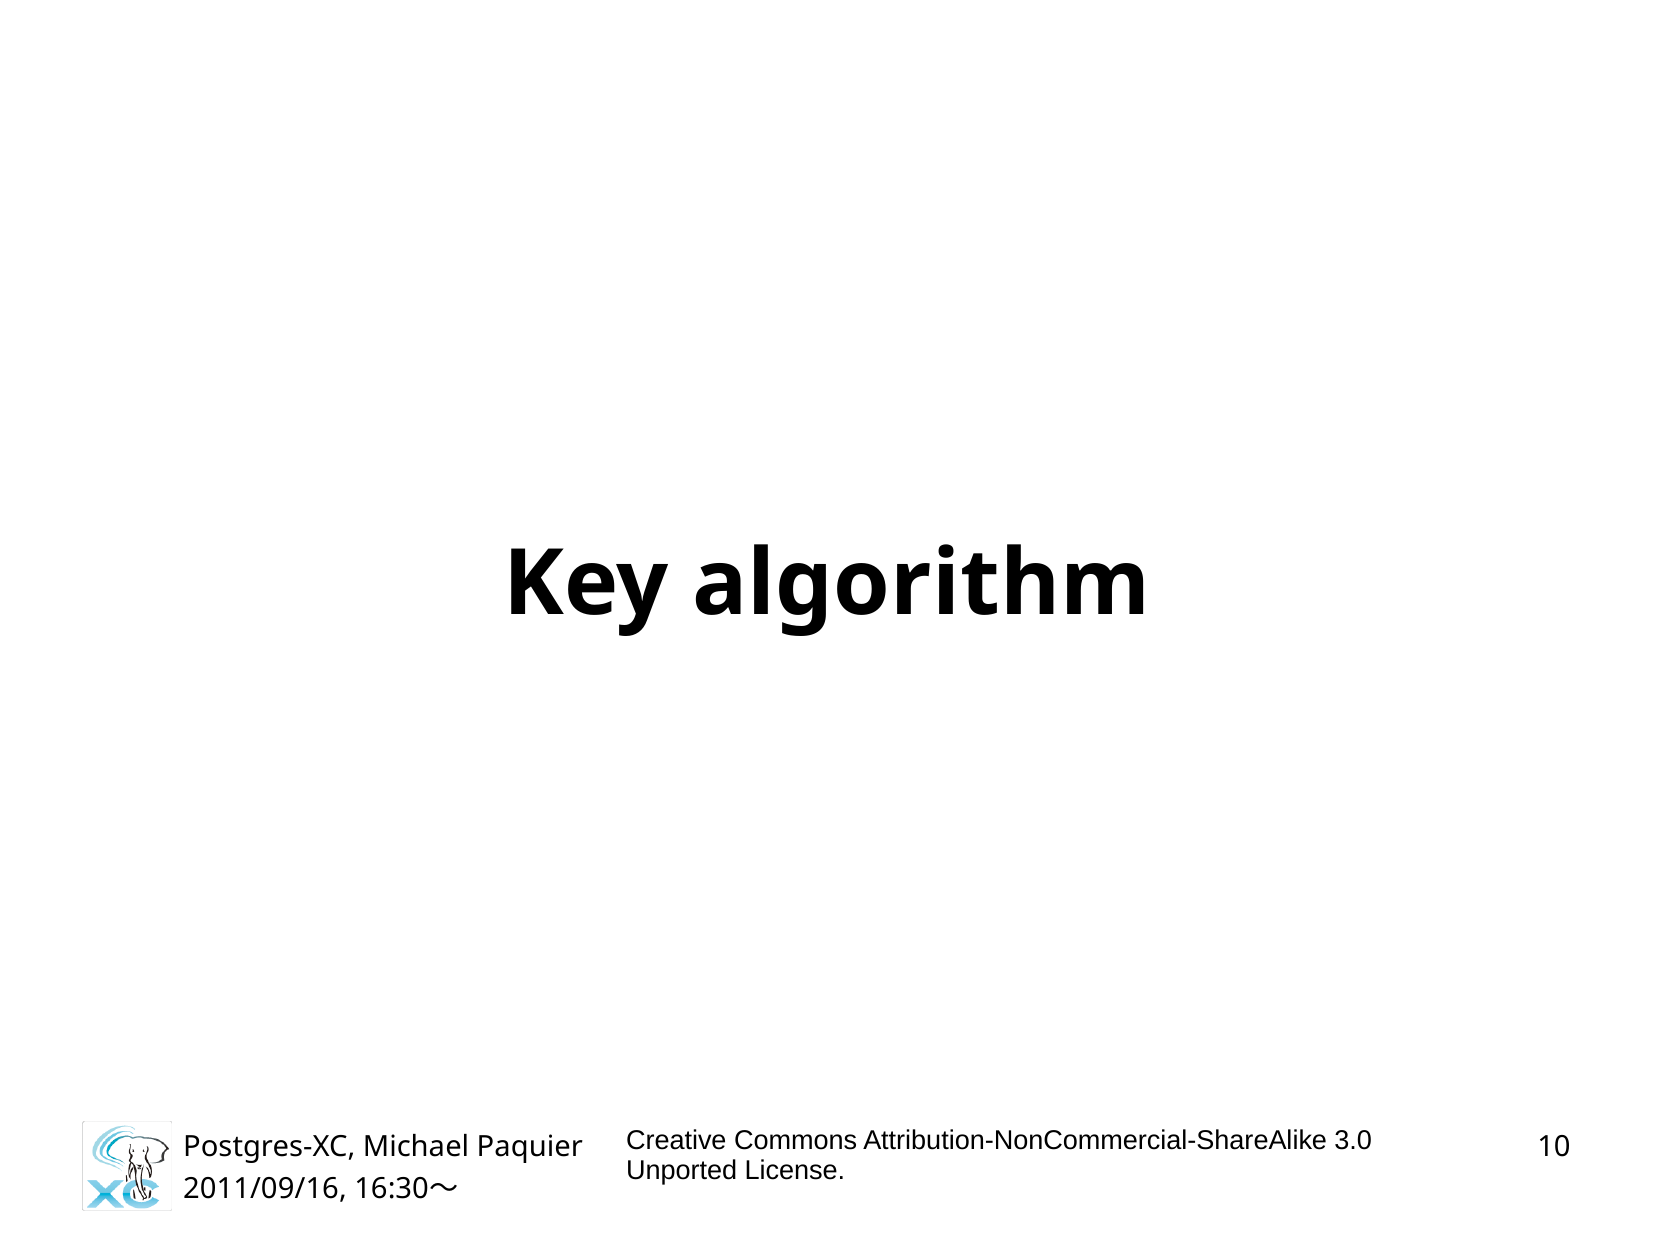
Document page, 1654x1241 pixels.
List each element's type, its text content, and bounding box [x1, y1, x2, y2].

picture [82, 1121, 172, 1211]
subtitle Key algorithm [82, 49, 1571, 1109]
